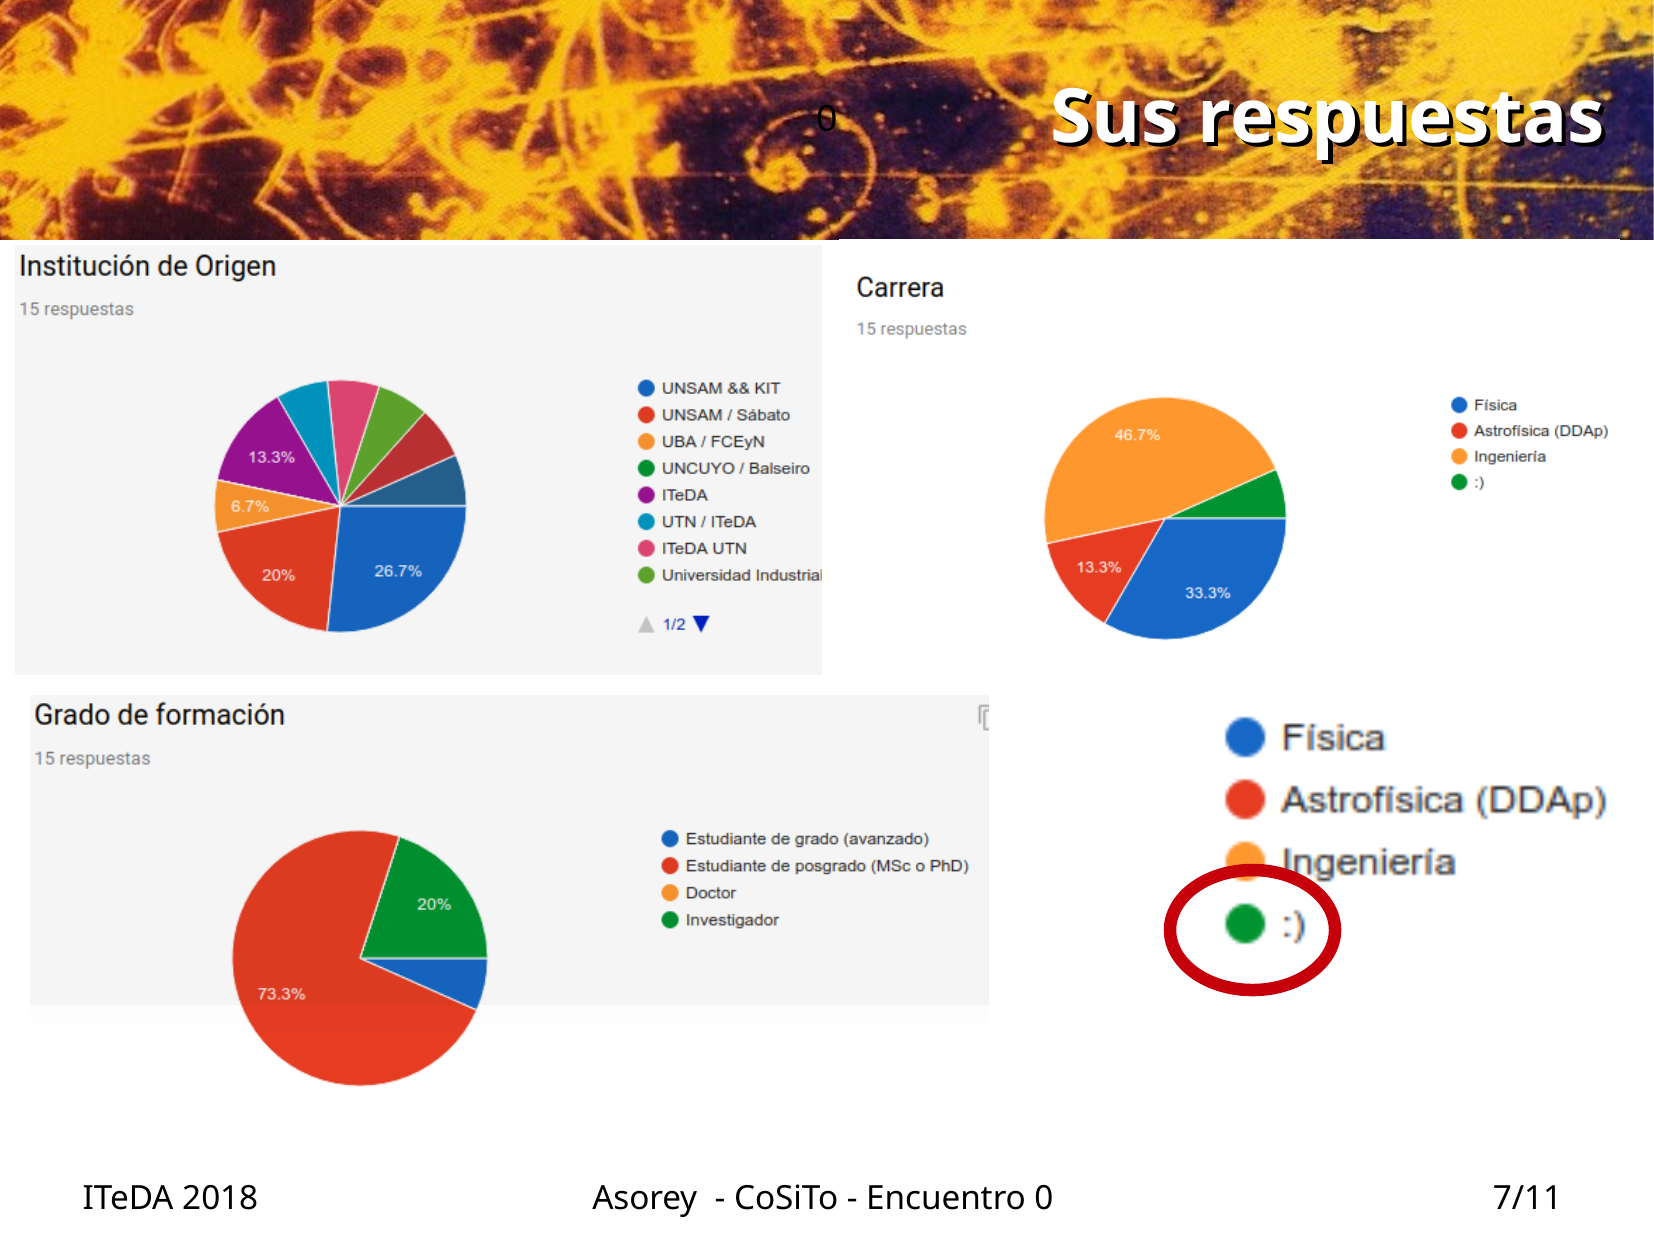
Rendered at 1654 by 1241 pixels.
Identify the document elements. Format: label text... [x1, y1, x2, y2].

picture [0, 0, 1654, 1036]
title Sus respuestas [45, 38, 1606, 189]
picture [15, 245, 822, 676]
picture [30, 695, 989, 1126]
